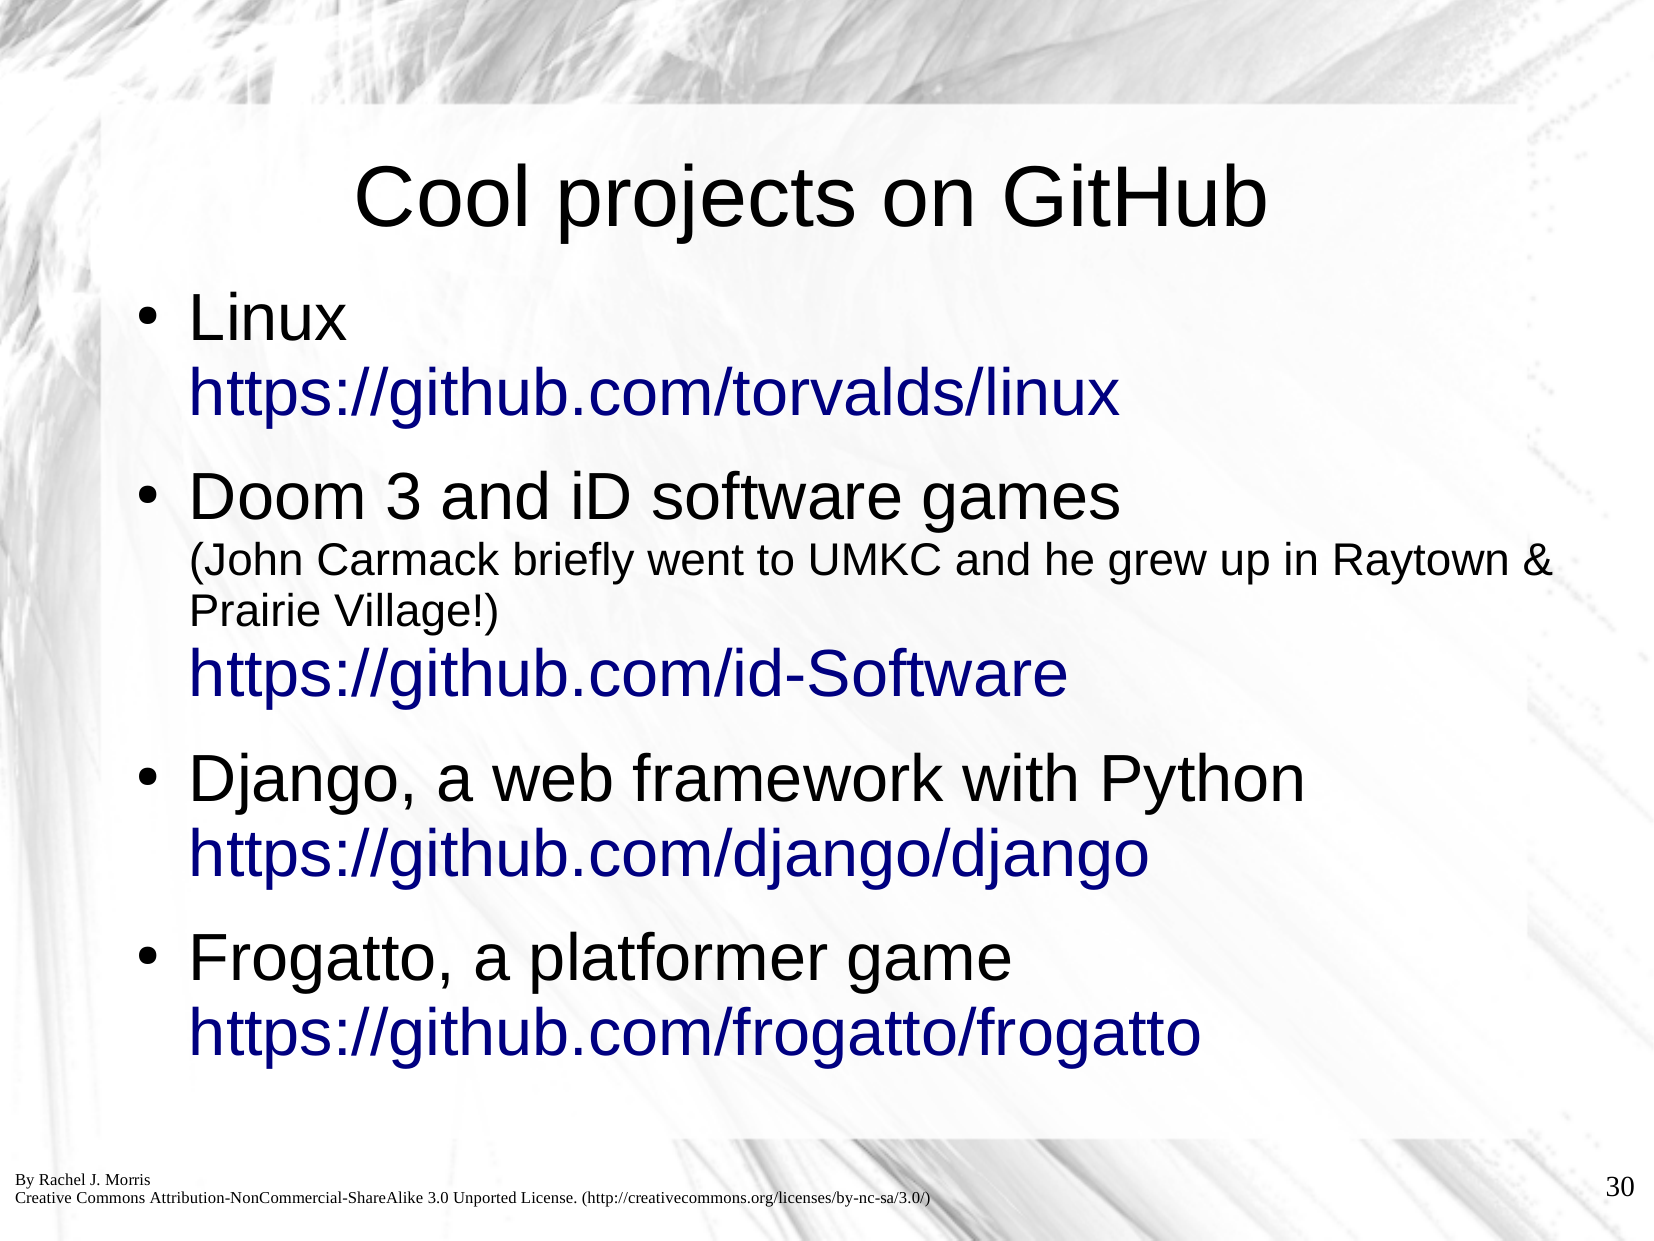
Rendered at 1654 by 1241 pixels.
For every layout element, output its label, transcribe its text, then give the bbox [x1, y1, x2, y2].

list Linux https://github.com/torvalds/linux Doom 3 and iD software games (John Carmack briefly went to UMKC and he grew up in Raytown & Prairie Village!) https://github.com/id-Software Django, a web framework with Python https://github.com/django/django Frogatto, a platformer game https://github.com/frogatto/frogatto [118, 280, 1571, 1070]
title Cool projects on GitHub [118, 112, 1506, 280]
picture [0, 0, 1654, 1241]
